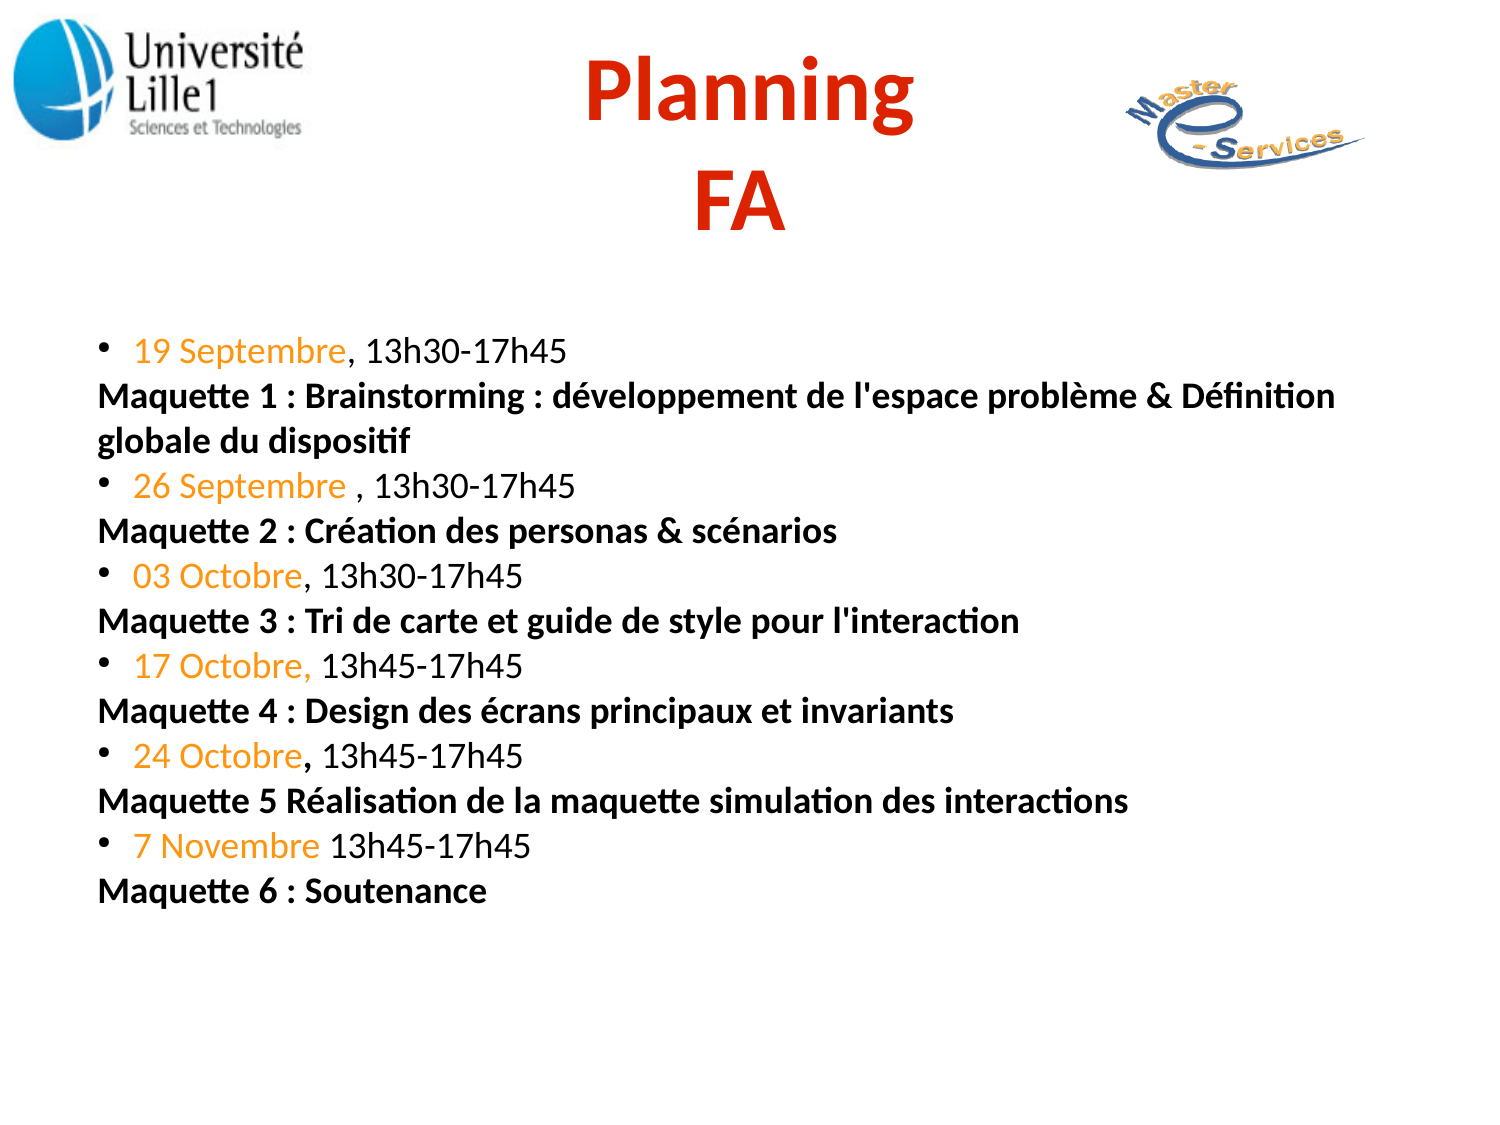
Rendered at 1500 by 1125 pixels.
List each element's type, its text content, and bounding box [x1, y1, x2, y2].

picture [1110, 70, 1382, 178]
text_box 19 Septembre, 13h30-17h45 Maquette 1 : Brainstorming : développement de l'espace problème & Définition globale du dispositif 26 Septembre , 13h30-17h45 Maquette 2 : Création des personas & scénarios 03 Octobre, 13h30-17h45 Maquette 3 : Tri de carte et guide de style pour l'interaction 17 Octobre, 13h45-17h45 Maquette 4 : Design des écrans principaux et invariants 24 Octobre, 13h45-17h45 Maquette 5 Réalisation de la maquette simulation des interactions 7 Novembre 13h45-17h45 Maquette 6 : Soutenance [82, 318, 1425, 1016]
picture [0, 0, 334, 150]
text_box Planning FA [74, 45, 1425, 233]
